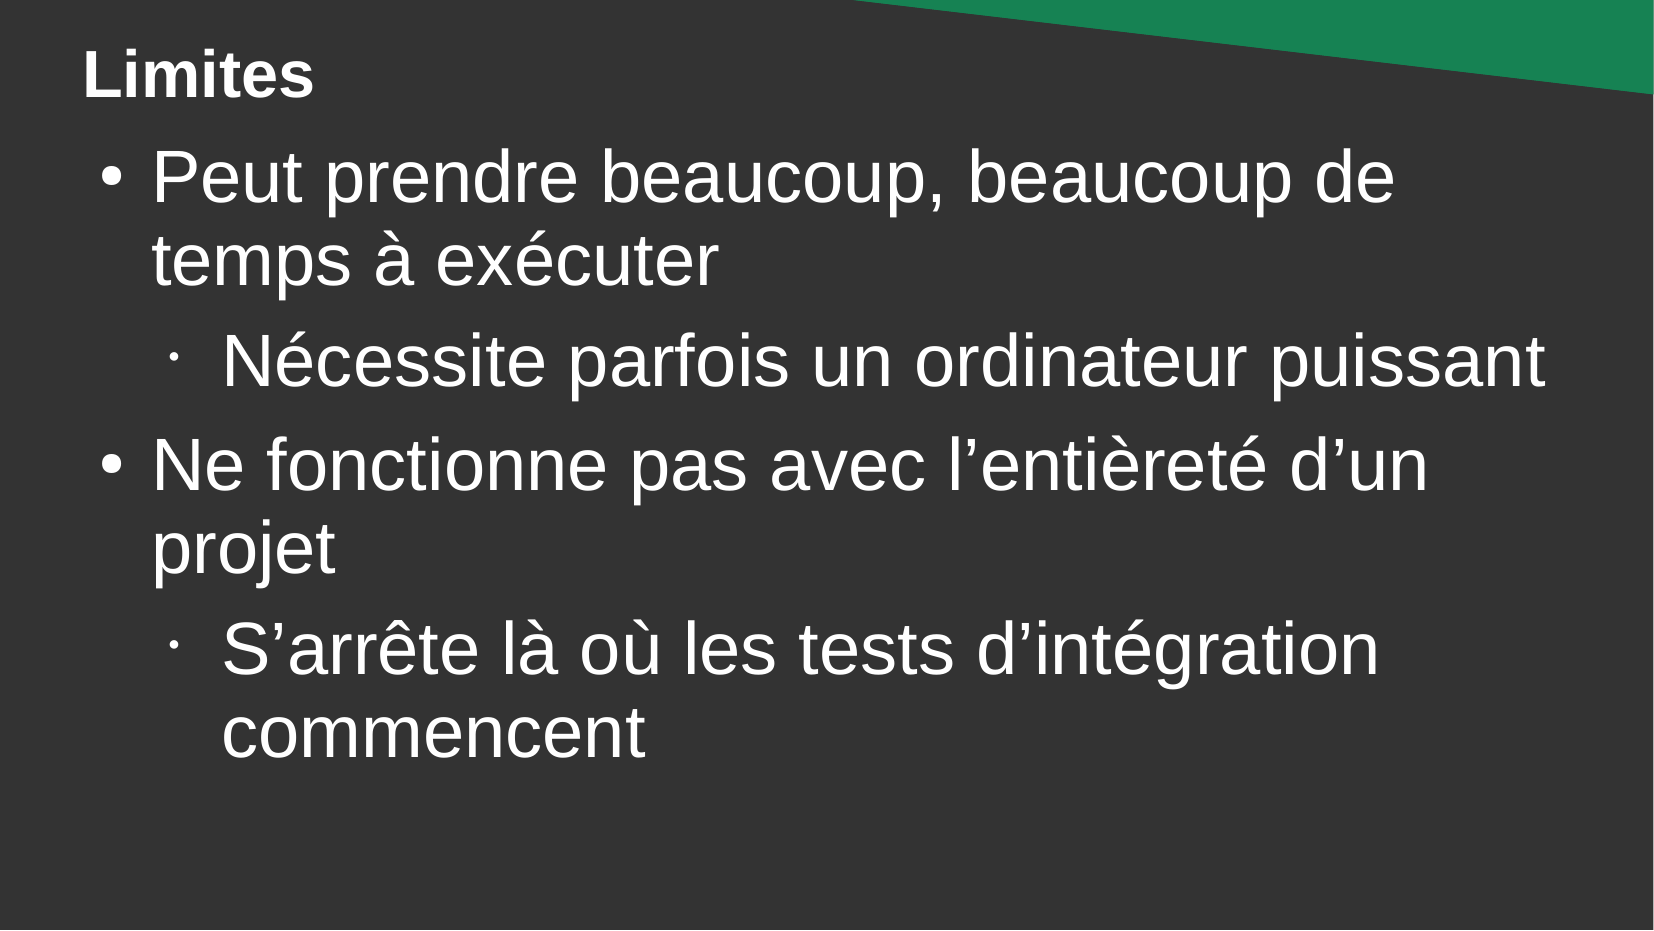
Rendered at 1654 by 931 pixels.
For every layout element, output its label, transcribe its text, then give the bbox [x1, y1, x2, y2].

list Peut prendre beaucoup, beaucoup de temps à exécuter Nécessite parfois un ordinateur puissant Ne fonctionne pas avec l’entièreté d’un projet S’arrête là où les tests d’intégration commencent [80, 135, 1619, 780]
title Limites [82, 37, 1571, 112]
text_box [853, 0, 1654, 95]
